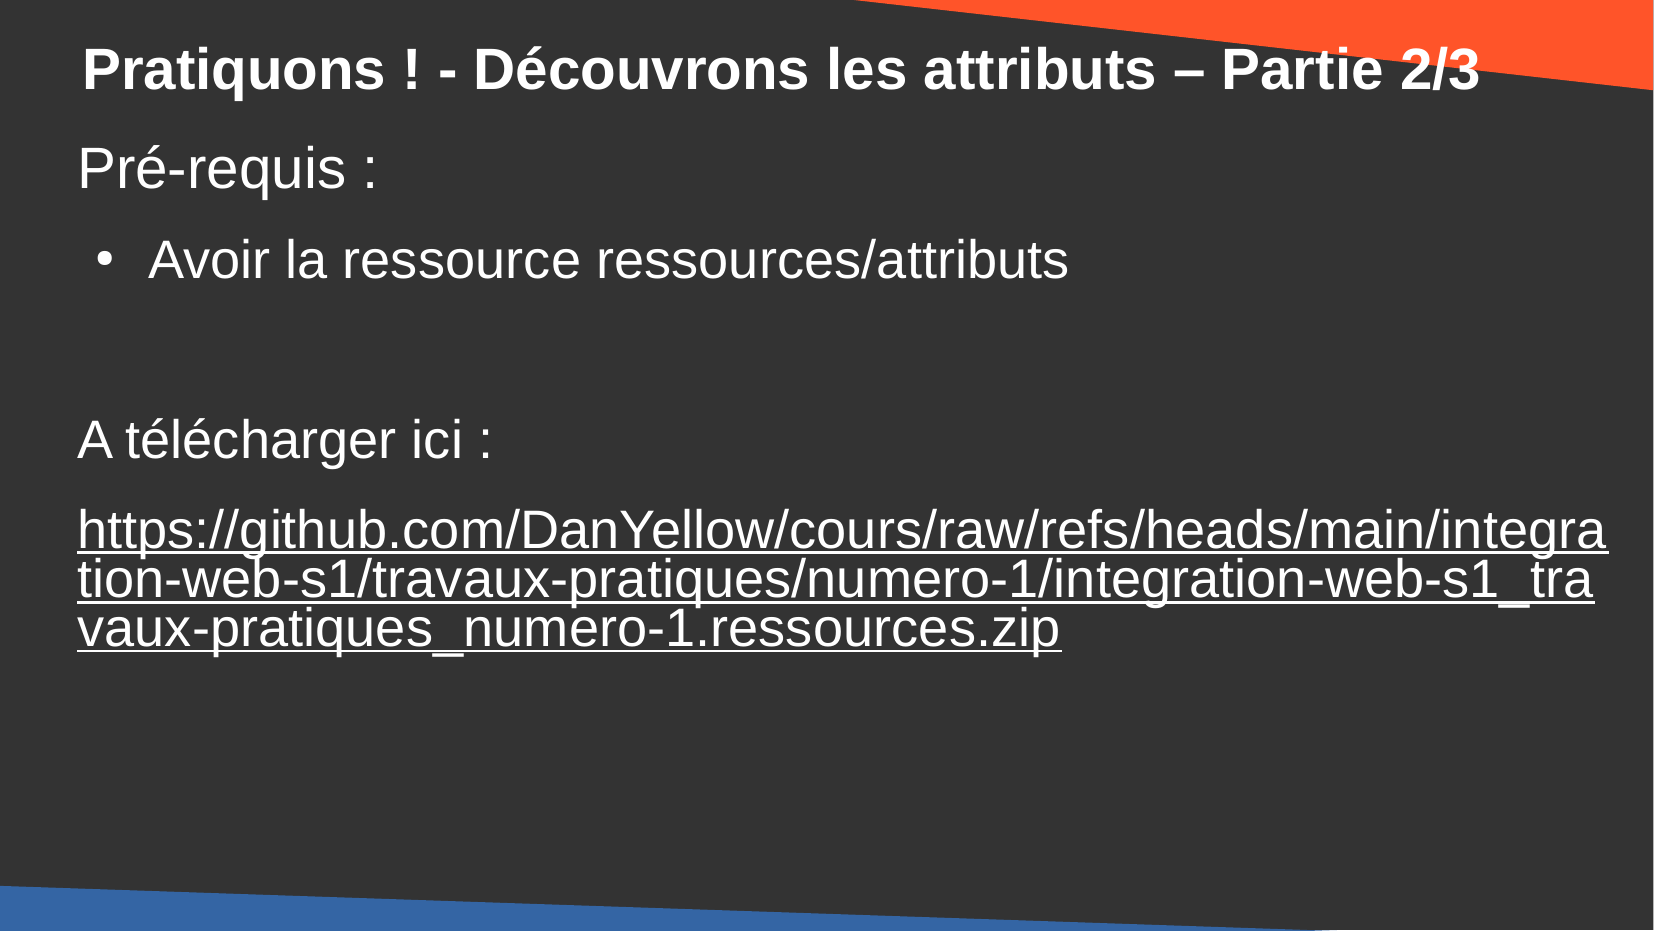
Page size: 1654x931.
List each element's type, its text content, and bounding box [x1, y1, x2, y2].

text_box [0, 885, 1337, 931]
list Pré-requis : Avoir la ressource ressources/attributs A télécharger ici : https://github.com/DanYellow/cours/raw/refs/heads/main/integration-web-s1/travaux-pratiques/numero-1/integration-web-s1_travaux-pratiques_numero-1.ressources.zip [77, 135, 1617, 721]
title Pratiquons ! - Découvrons les attributs – Partie 2/3 [82, 37, 1571, 114]
text_box [854, 0, 1654, 91]
